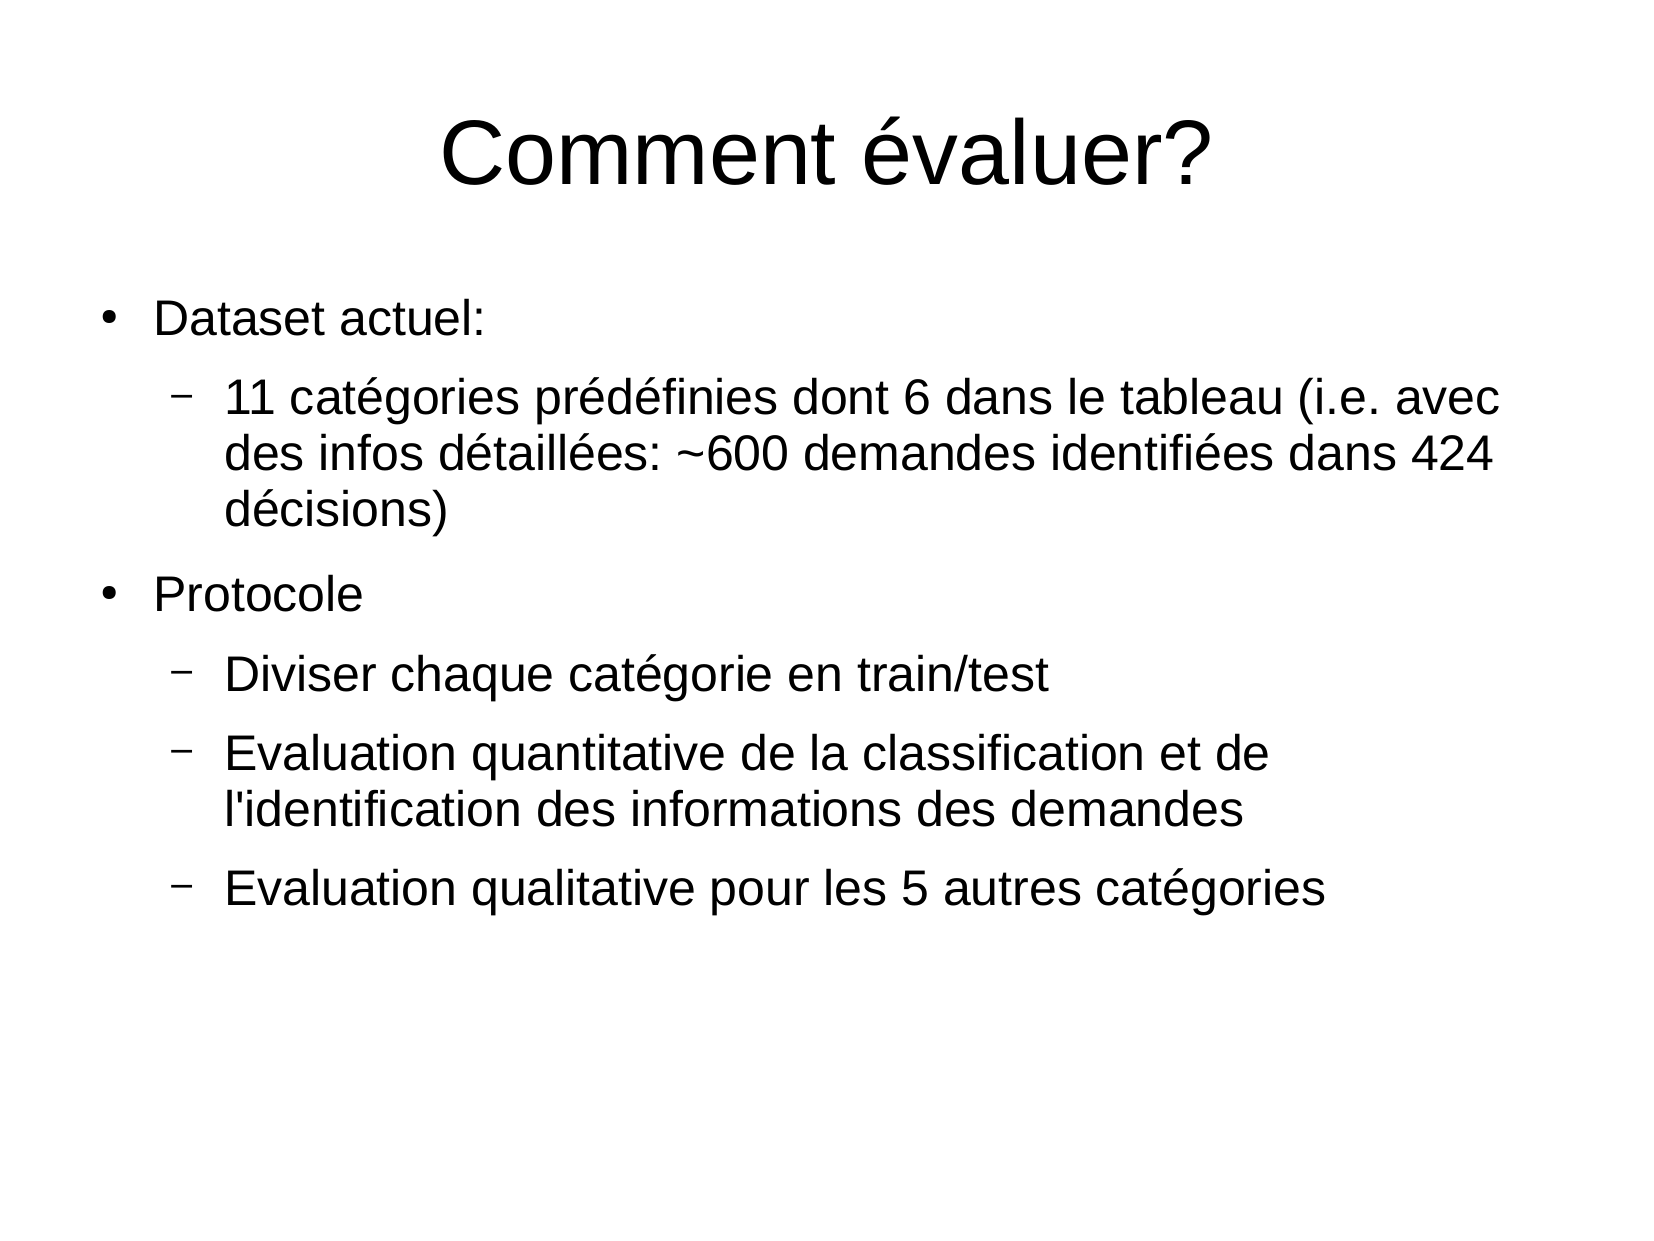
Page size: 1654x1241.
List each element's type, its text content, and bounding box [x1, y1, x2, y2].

list Dataset actuel: 11 catégories prédéfinies dont 6 dans le tableau (i.e. avec des infos détaillées: ~600 demandes identifiées dans 424 décisions) Protocole Diviser chaque catégorie en train/test Evaluation quantitative de la classification et de l'identification des informations des demandes Evaluation qualitative pour les 5 autres catégories [82, 290, 1571, 1010]
title Comment évaluer? [82, 49, 1571, 257]
